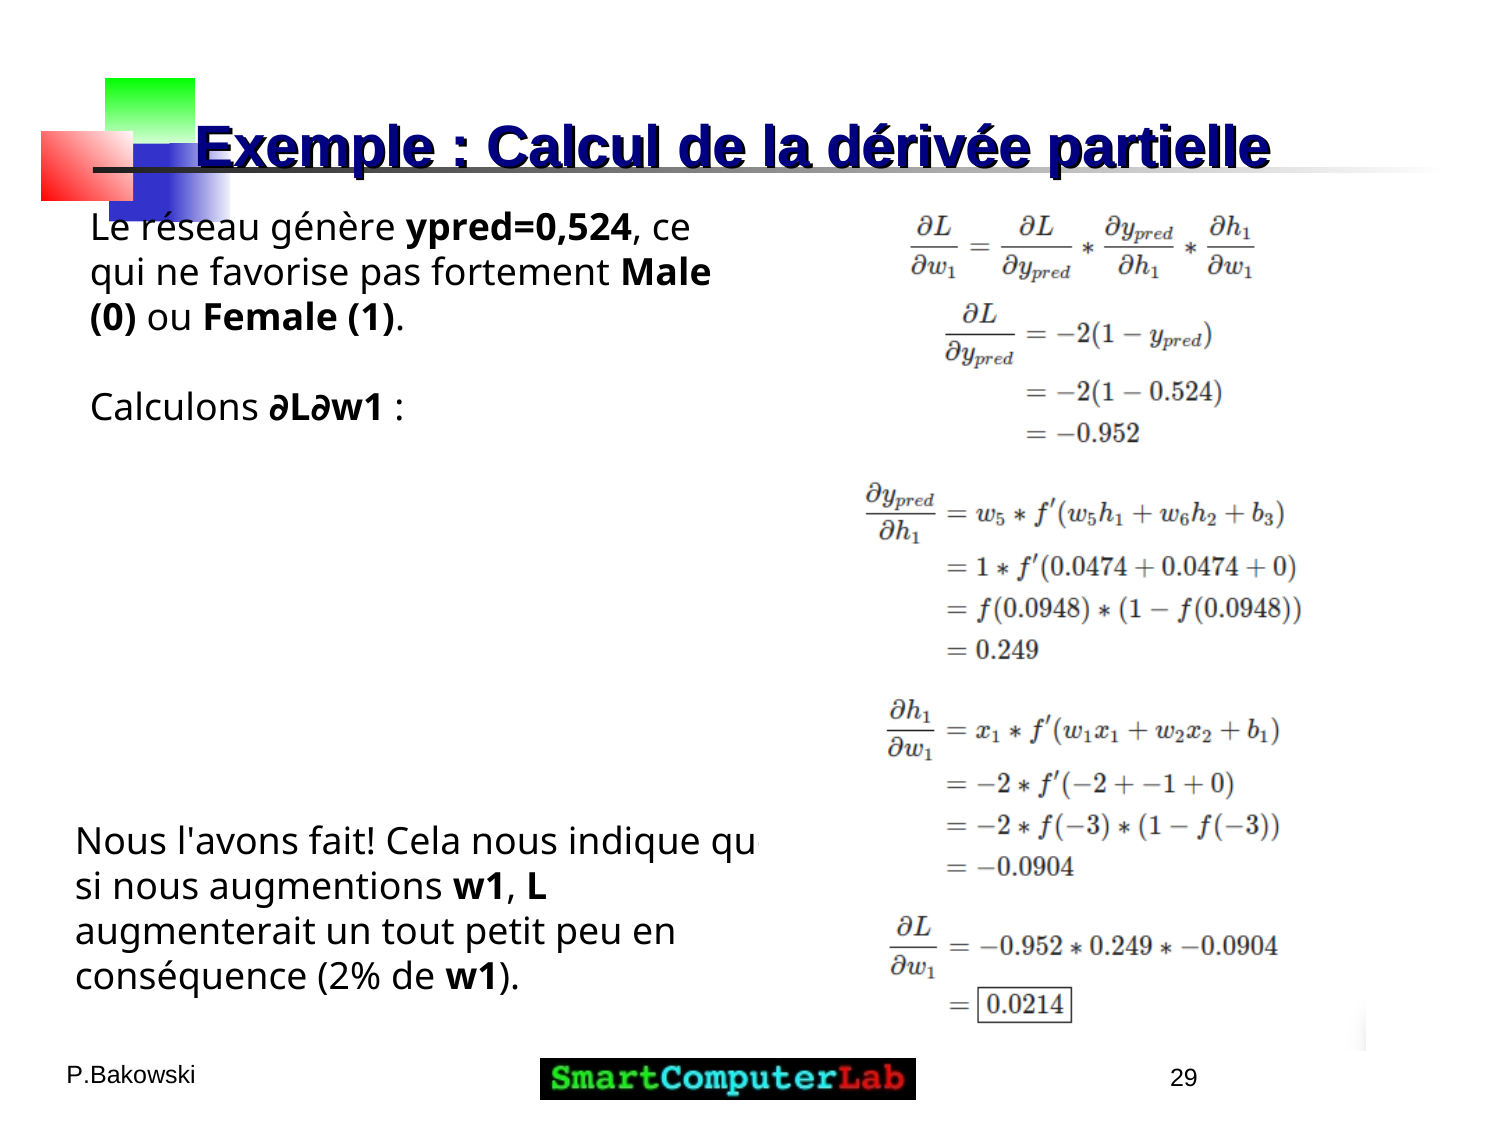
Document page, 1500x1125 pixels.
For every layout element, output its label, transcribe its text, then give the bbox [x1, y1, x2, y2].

text_box Nous l'avons fait! Cela nous indique que si nous augmentions w1, L augmenterait un tout petit peu en conséquence (2% de w1). [60, 810, 759, 1005]
title Exemple : Calcul de la dérivée partielle [180, 30, 1447, 186]
picture [540, 1058, 916, 1100]
text_box Le réseau génère ypred=0,524, ce qui ne favorise pas fortement Male (0) ou Female (1). Calculons ∂L∂w1 : [75, 195, 759, 436]
picture [759, 195, 1366, 1051]
